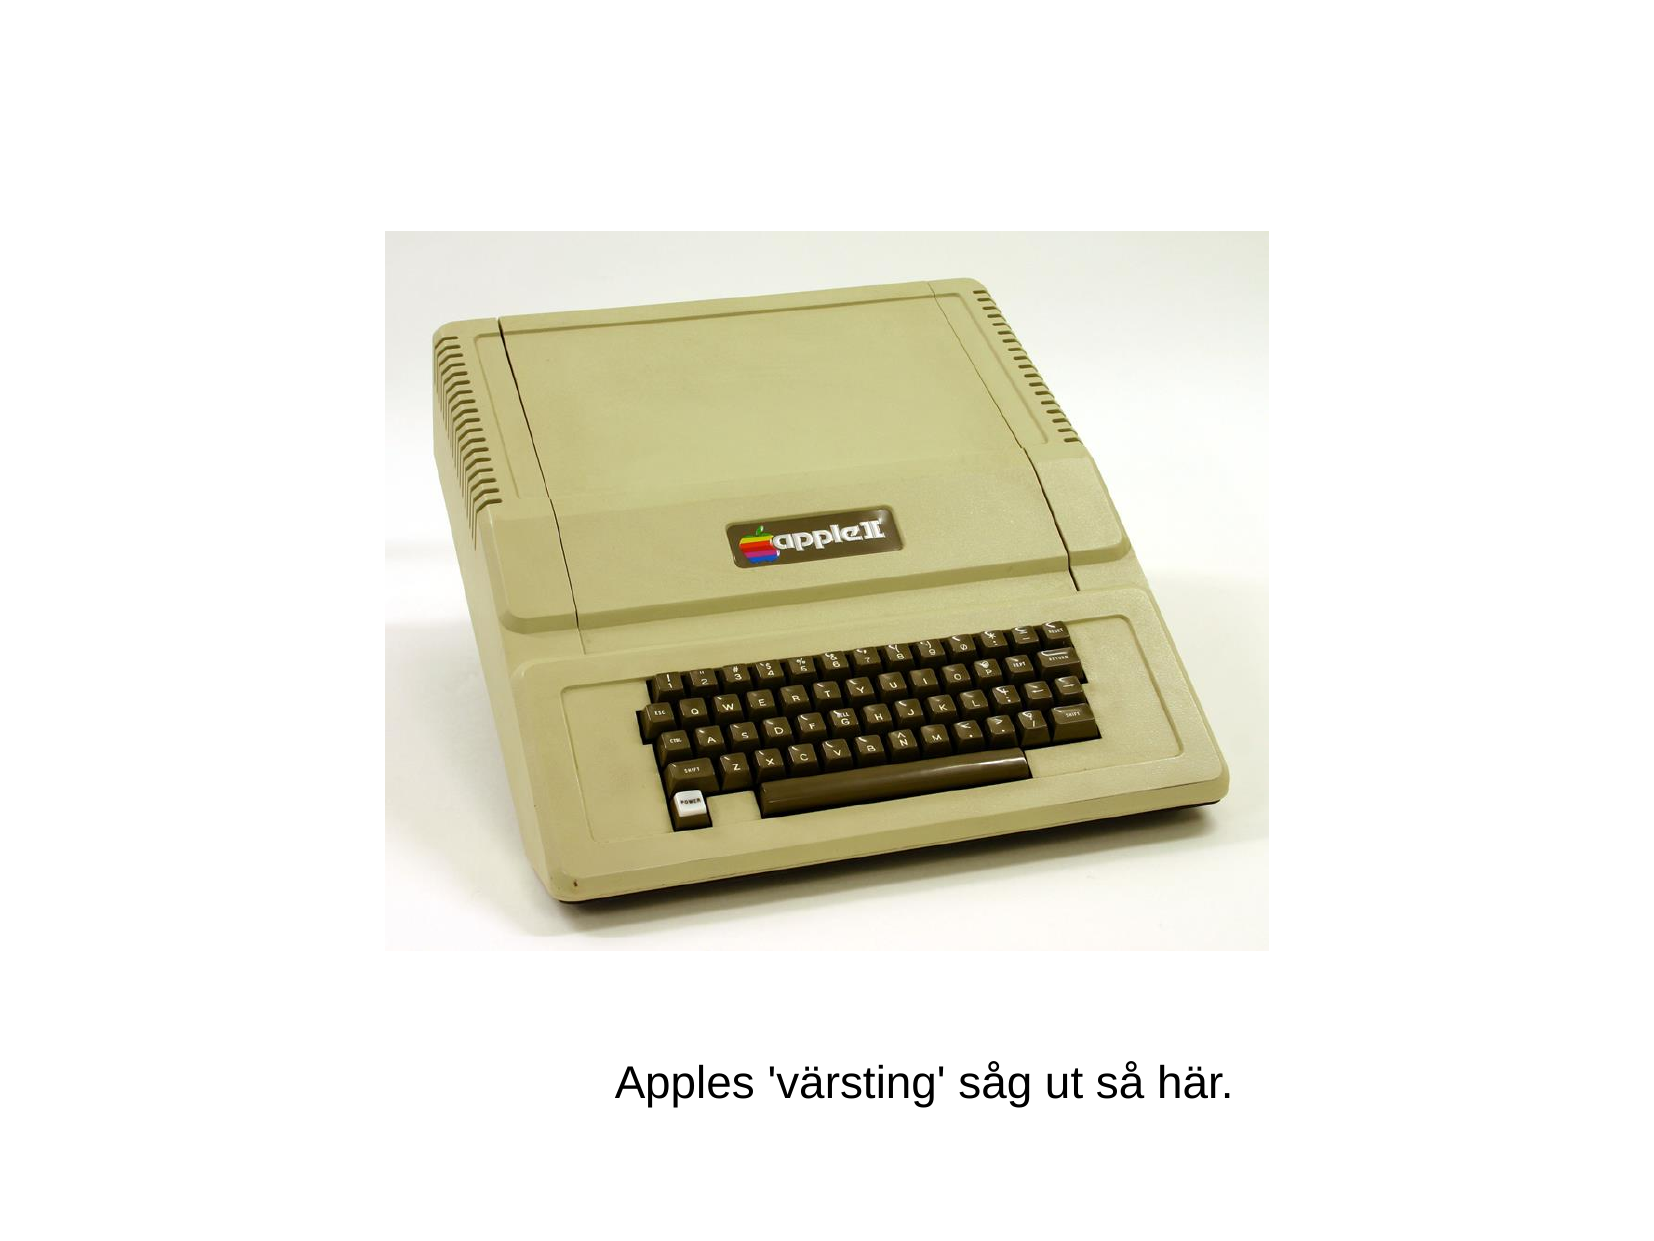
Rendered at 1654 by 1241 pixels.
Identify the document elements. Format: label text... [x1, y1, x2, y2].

picture [385, 231, 1269, 951]
text_box Apples 'värsting' såg ut så här. [600, 1050, 1249, 1116]
